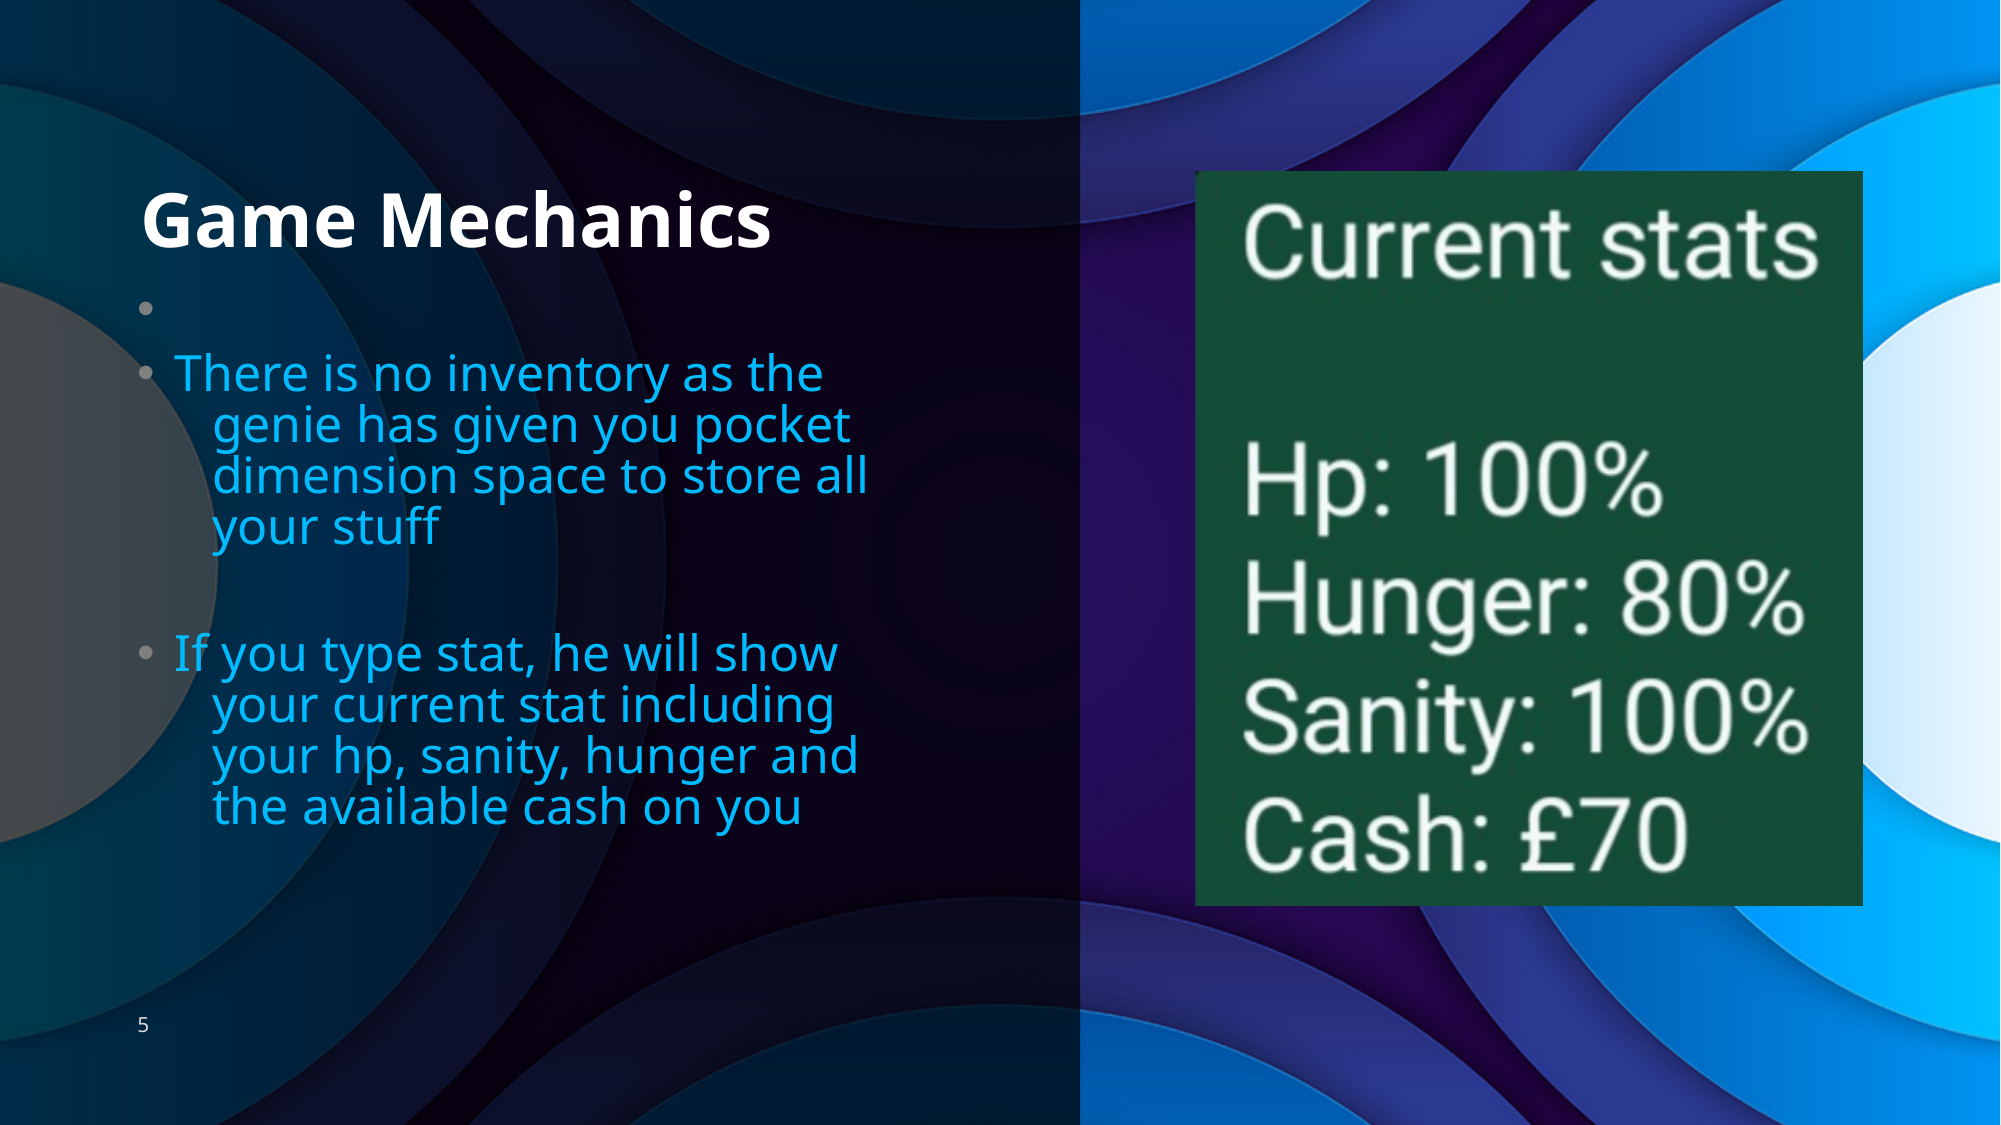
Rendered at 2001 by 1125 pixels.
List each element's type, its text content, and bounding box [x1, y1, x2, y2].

text_box 7 [137, 1009, 213, 1041]
title Game Mechanics [140, 84, 893, 264]
picture [1195, 171, 1863, 906]
list There is no inventory as the genie has given you pocket dimension space to store all your stuff If you type stat, he will show your current stat including your hp, sanity, hunger and the available cash on you [137, 278, 949, 1010]
